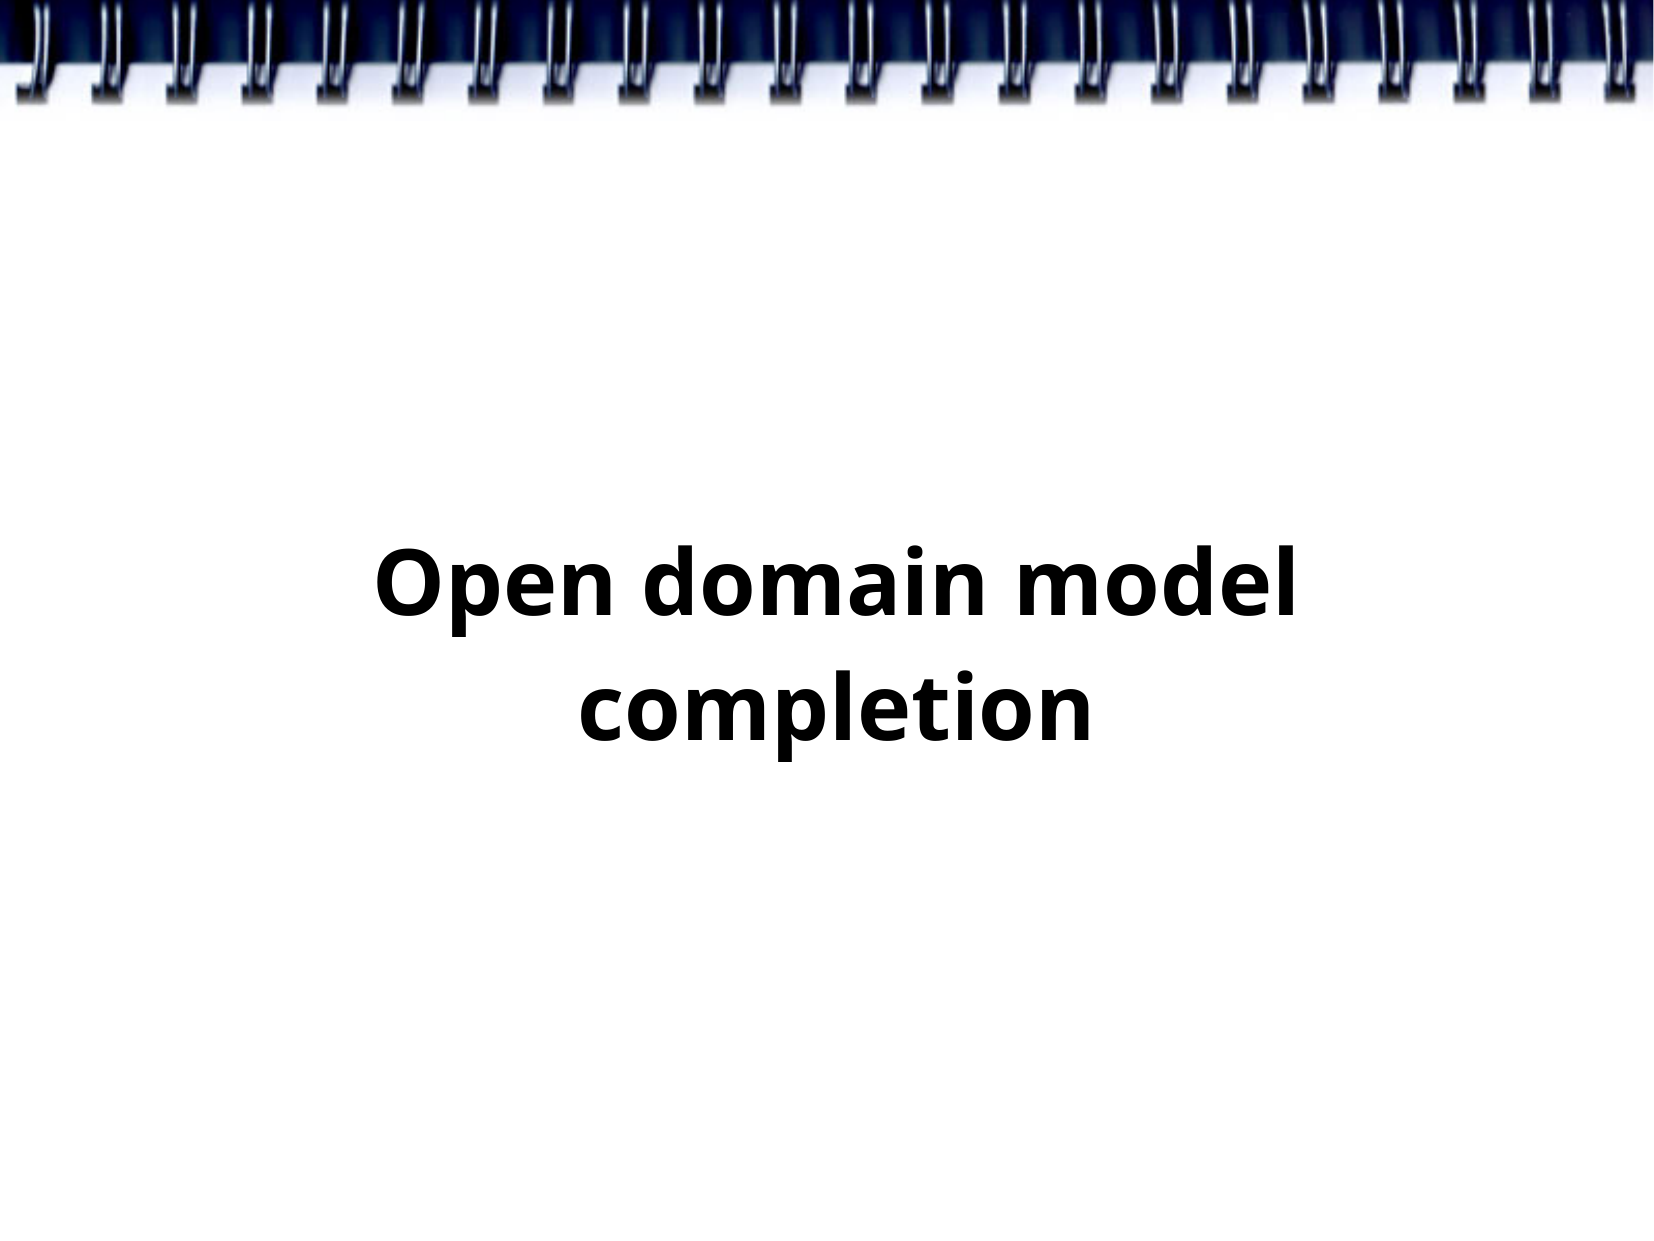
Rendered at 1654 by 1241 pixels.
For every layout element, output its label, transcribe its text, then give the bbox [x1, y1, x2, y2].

subtitle Open domain model completion [139, 161, 1535, 1160]
picture [0, 0, 1654, 121]
